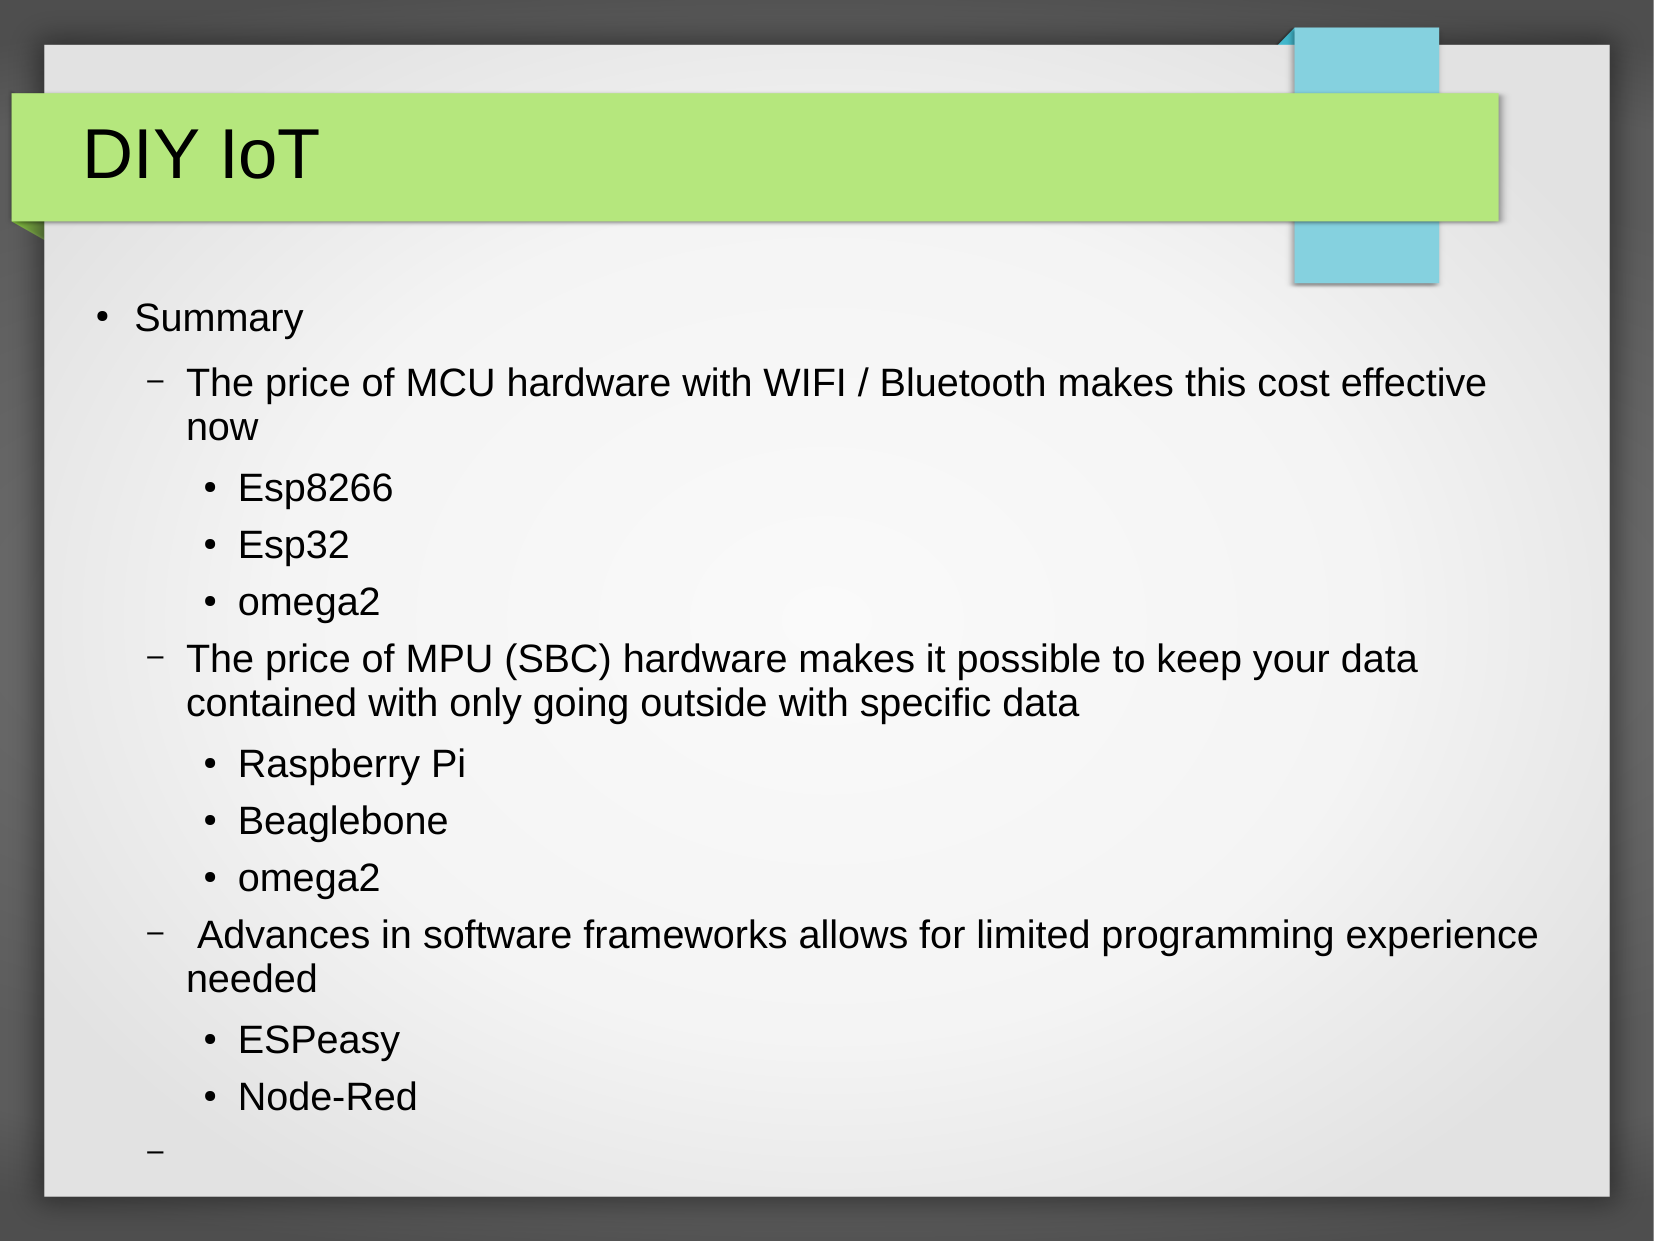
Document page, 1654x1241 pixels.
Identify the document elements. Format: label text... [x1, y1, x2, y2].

picture [0, 0, 1654, 1241]
list Summary The price of MCU hardware with WIFI / Bluetooth makes this cost effective now Esp8266 Esp32 omega2 The price of MPU (SBC) hardware makes it possible to keep your data contained with only going outside with specific data Raspberry Pi Beaglebone omega2 Advances in software frameworks allows for limited programming experience needed ESPeasy Node-Red [82, 295, 1571, 1126]
title DIY IoT [82, 94, 1264, 213]
